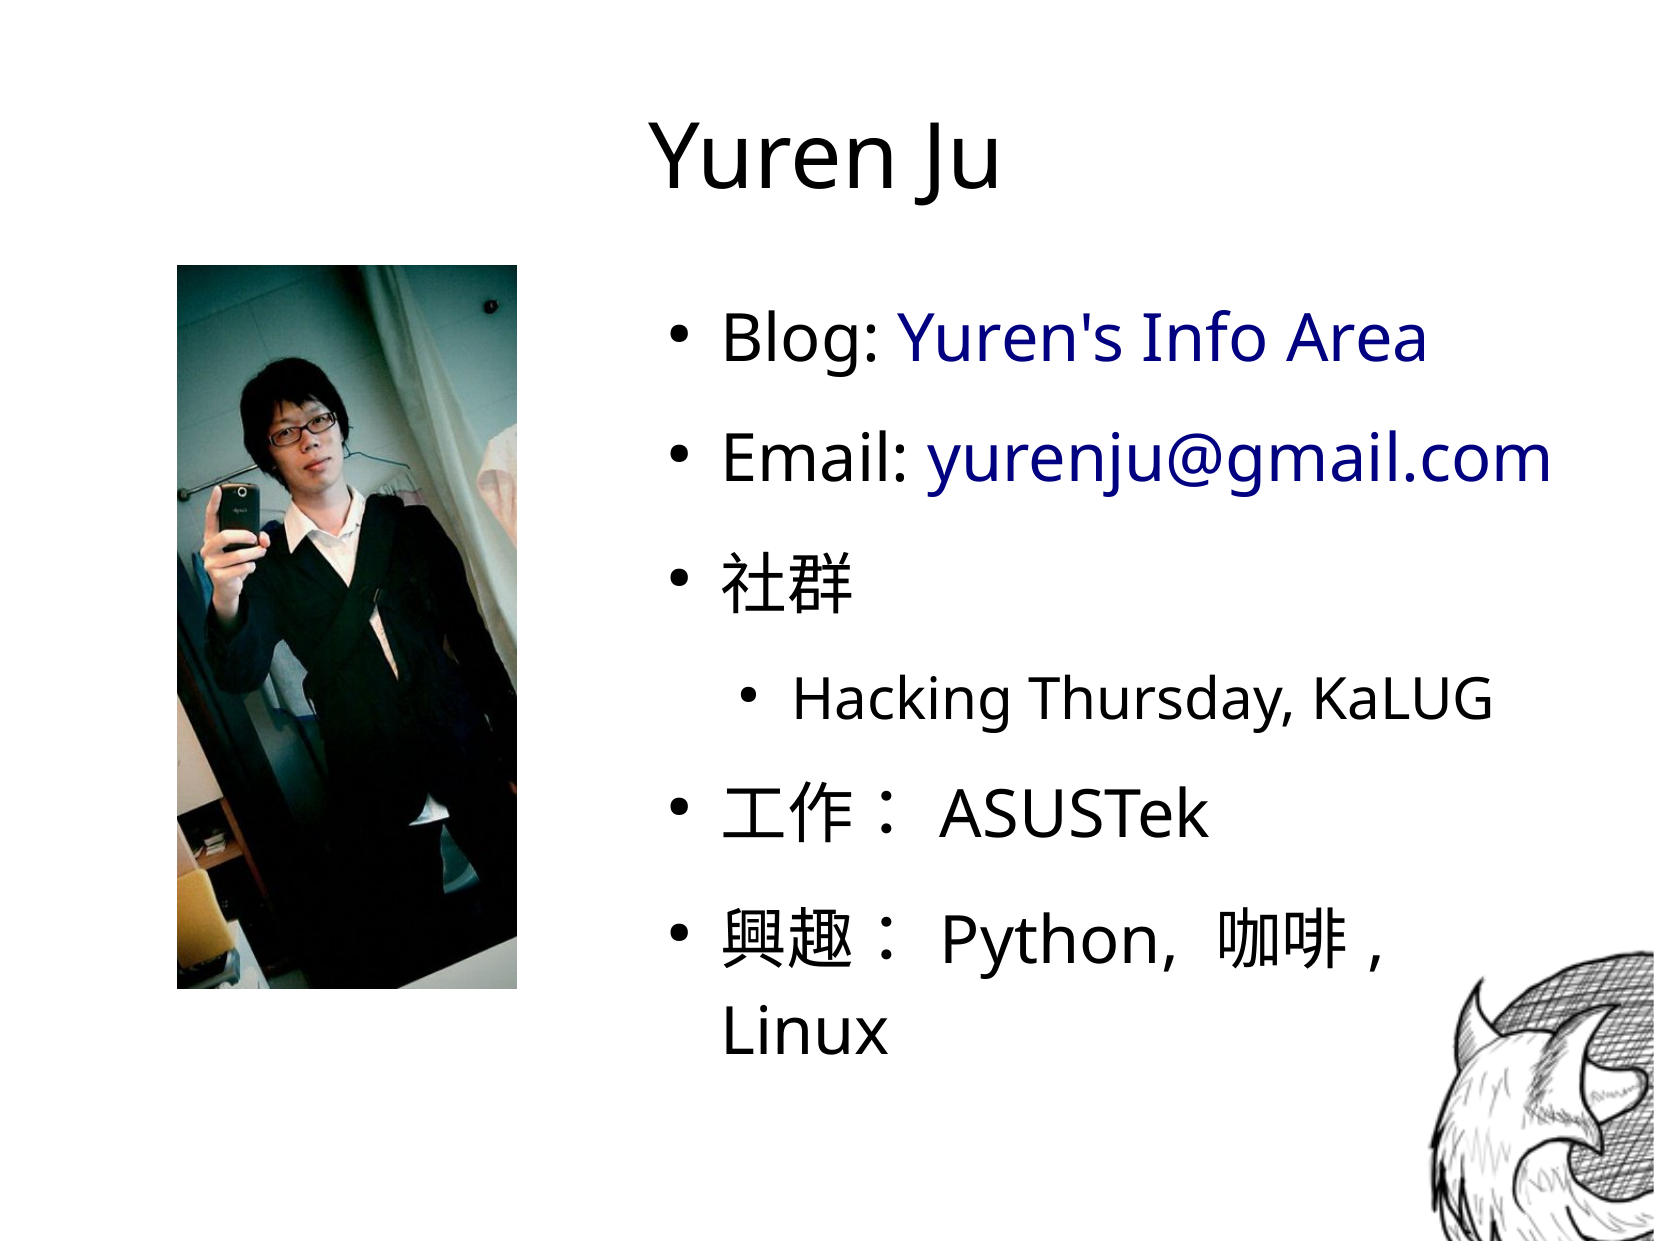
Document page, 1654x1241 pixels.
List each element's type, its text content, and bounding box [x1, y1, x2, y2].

picture [177, 265, 517, 989]
title Yuren Ju [82, 49, 1571, 257]
list Blog: Yuren's Info Area Email: yurenju@gmail.com 社群 Hacking Thursday, KaLUG 工作：ASUSTek 興趣：Python, 咖啡, Linux [649, 290, 1571, 1109]
picture [1386, 915, 1654, 1241]
